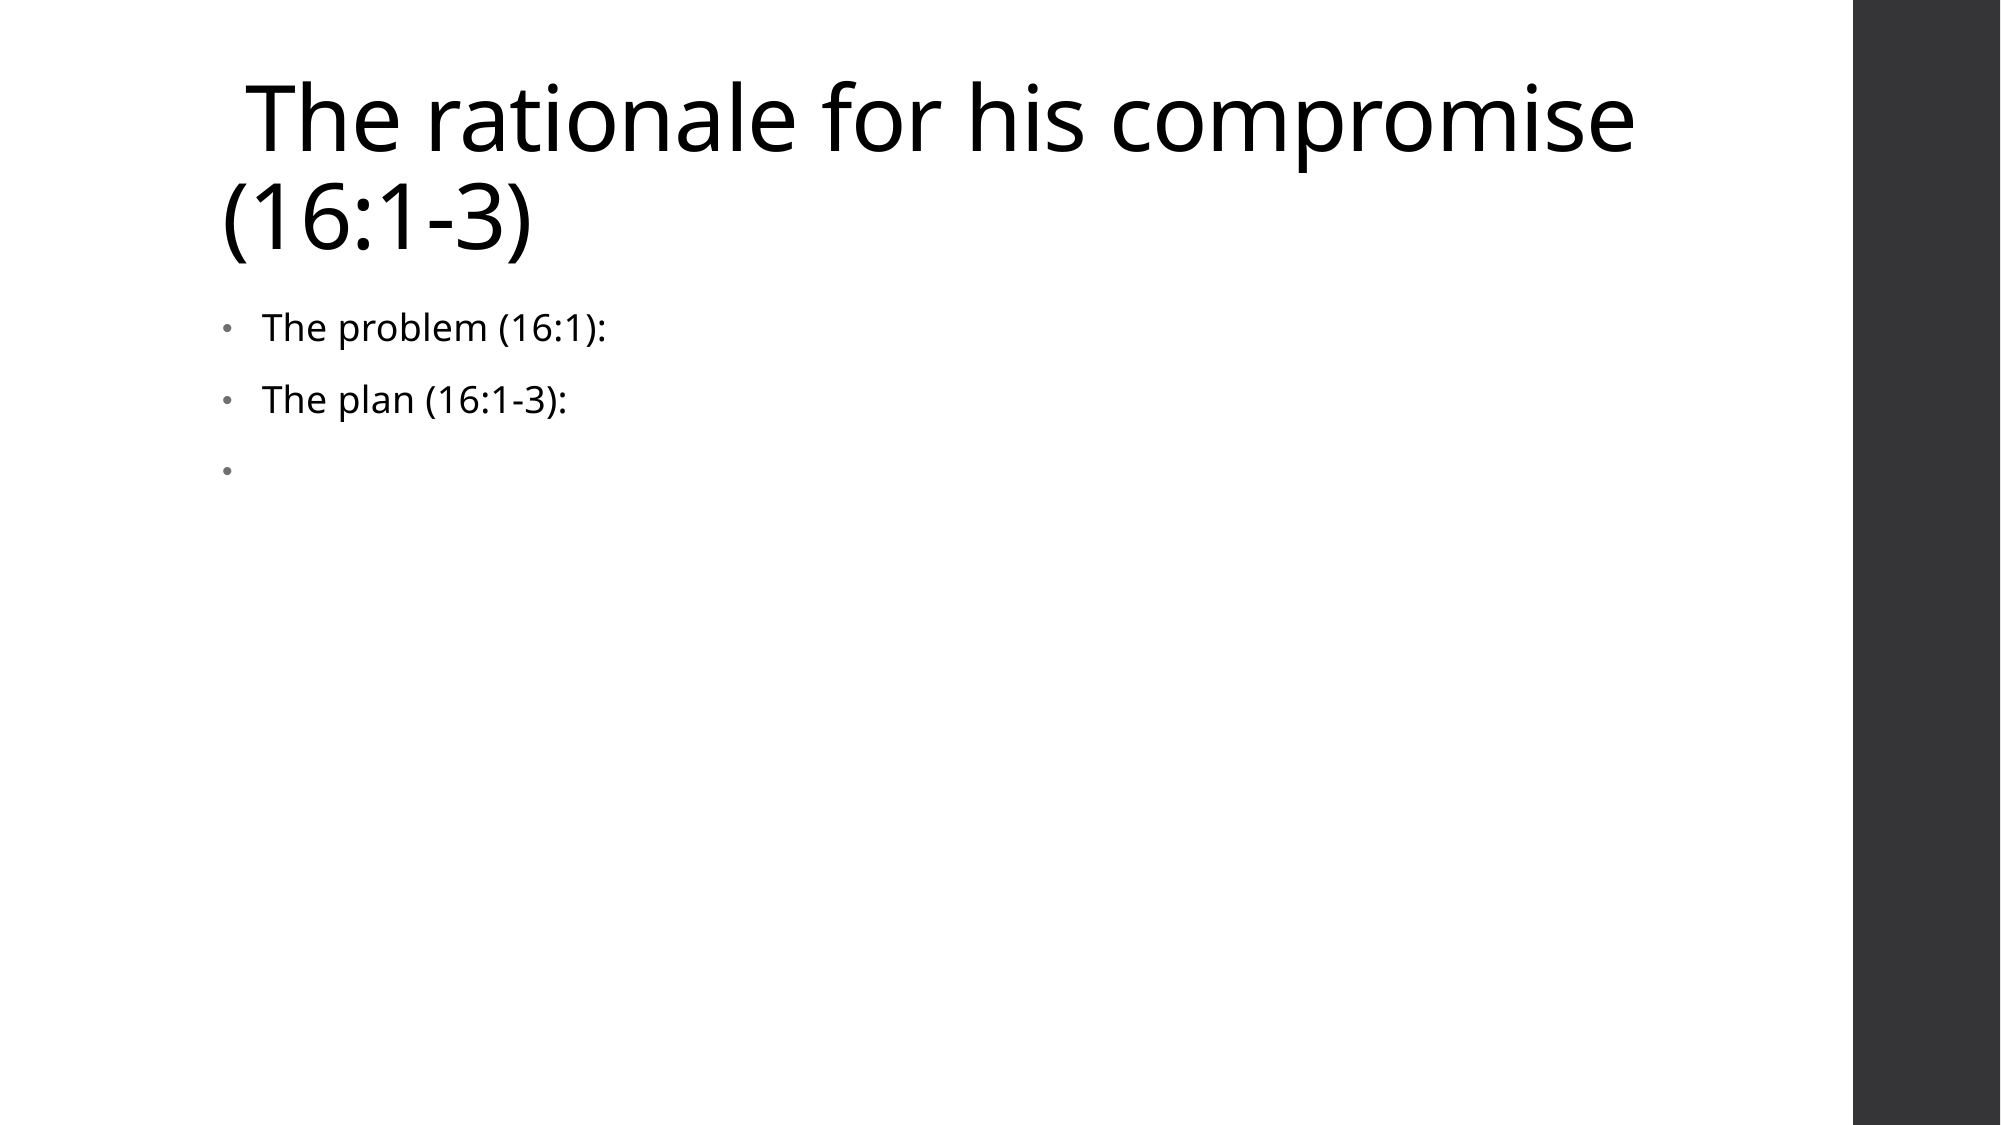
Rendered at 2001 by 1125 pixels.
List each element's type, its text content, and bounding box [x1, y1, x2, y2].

title The rationale for his compromise (16:1-3) [206, 60, 1797, 278]
list The problem (16:1): The plan (16:1-3): [206, 299, 1617, 1014]
